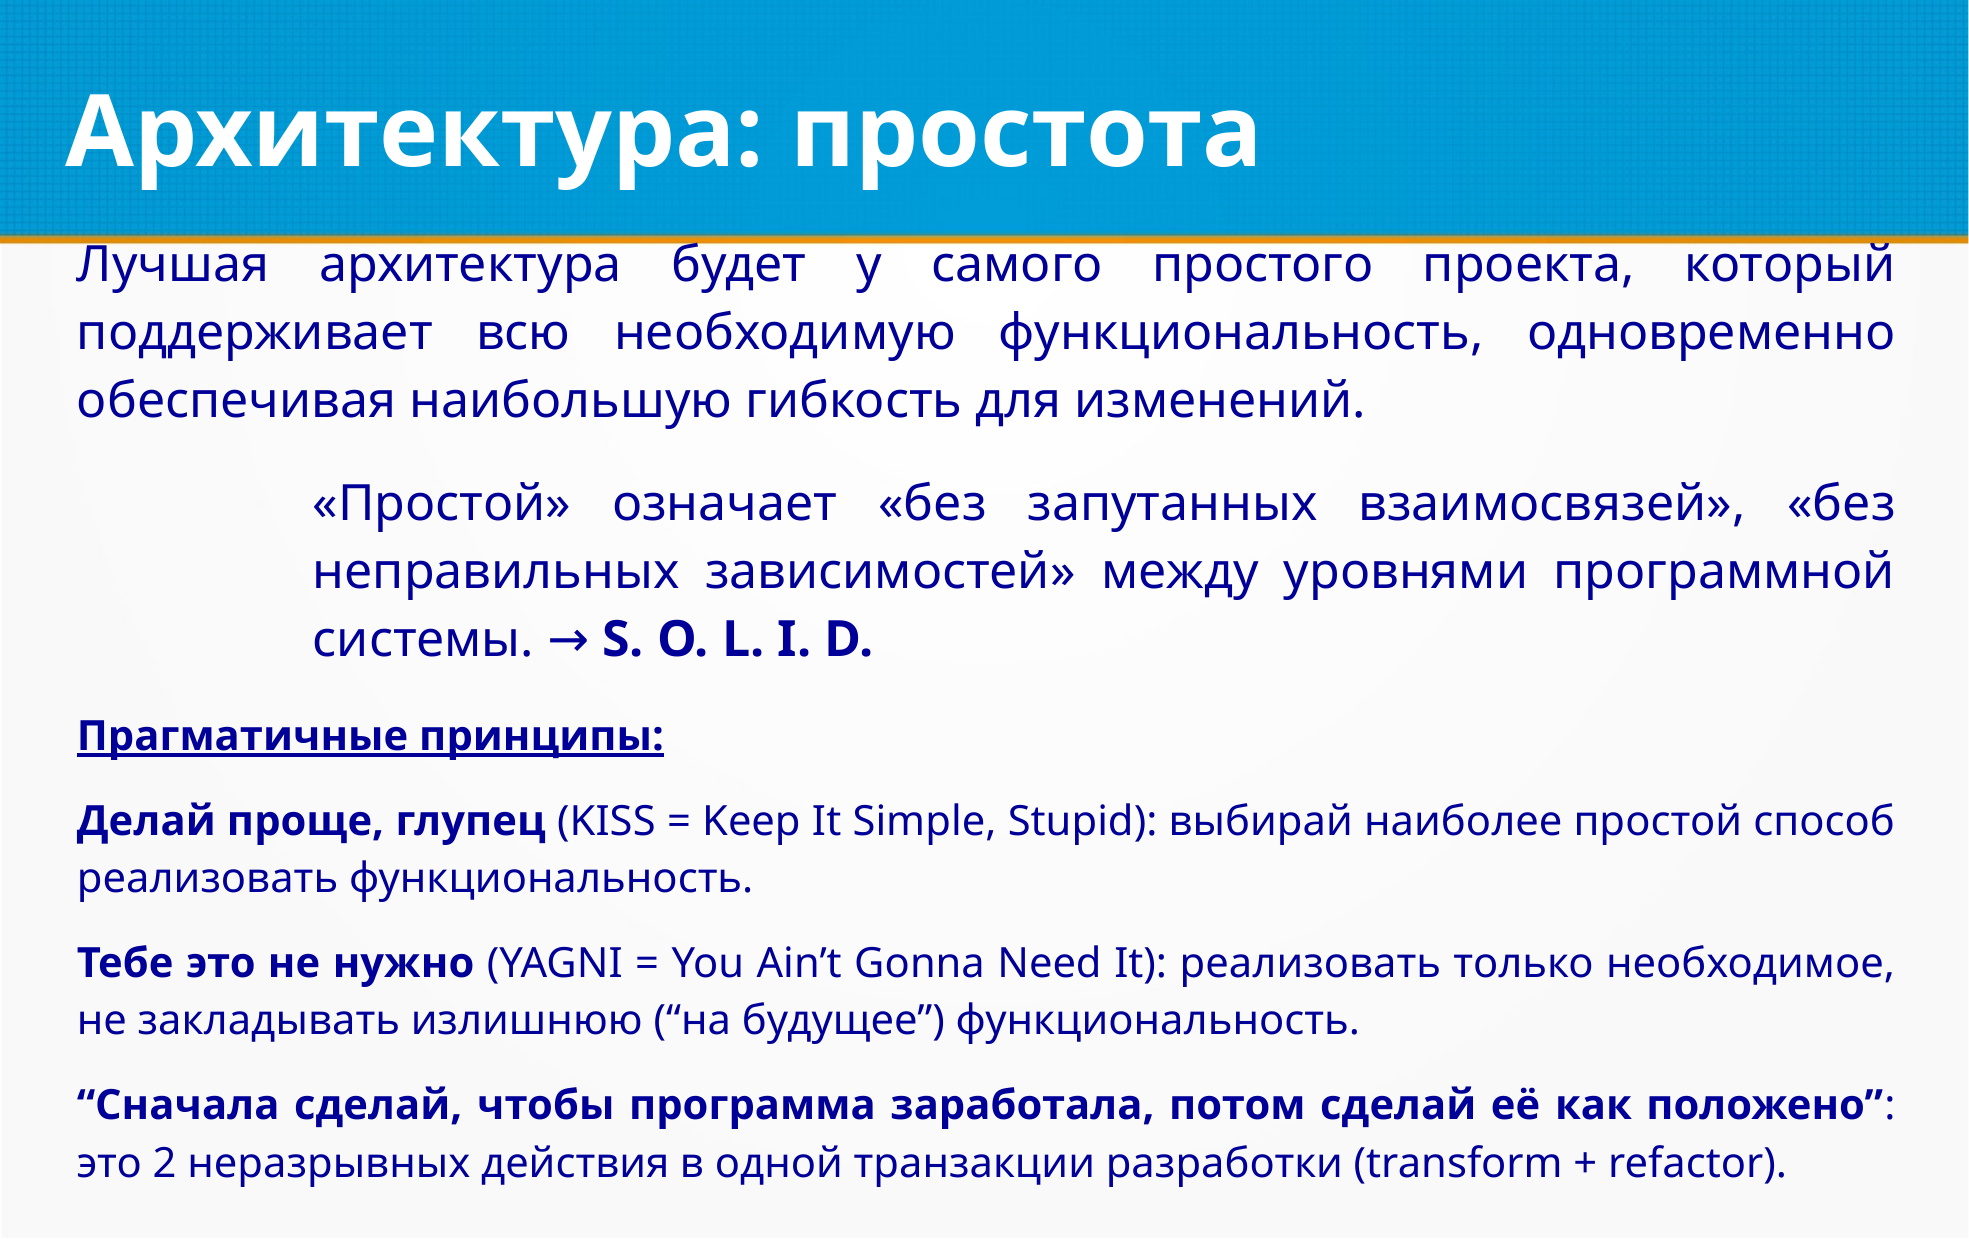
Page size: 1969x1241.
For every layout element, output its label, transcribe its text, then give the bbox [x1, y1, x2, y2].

picture [0, 233, 1969, 1241]
text_box Лучшая архитектура будет у самого простого проекта, который поддерживает всю необходимую функциональность, одновременно обеспечивая наибольшую гибкость для изменений. «Простой» означает «без запутанных взаимосвязей», «без неправильных зависимостей» между уровнями программной системы. → S. O. L. I. D. Прагматичные принципы: Делай проще, глупец (KISS = Keep It Simple, Stupid): выбирай наиболее простой способ реализовать функциональность. Тебе это не нужно (YAGNI = You Ain’t Gonna Need It): реализовать только необходимое, не закладывать излишнюю (“на будущее”) функциональность. “Сначала сделай, чтобы программа заработала, потом сделай её как положено”: это 2 неразрывных действия в одной транзакции разработки (transform + refactor). [70, 239, 1902, 1178]
text_box Архитектура: простота [59, 55, 1902, 200]
